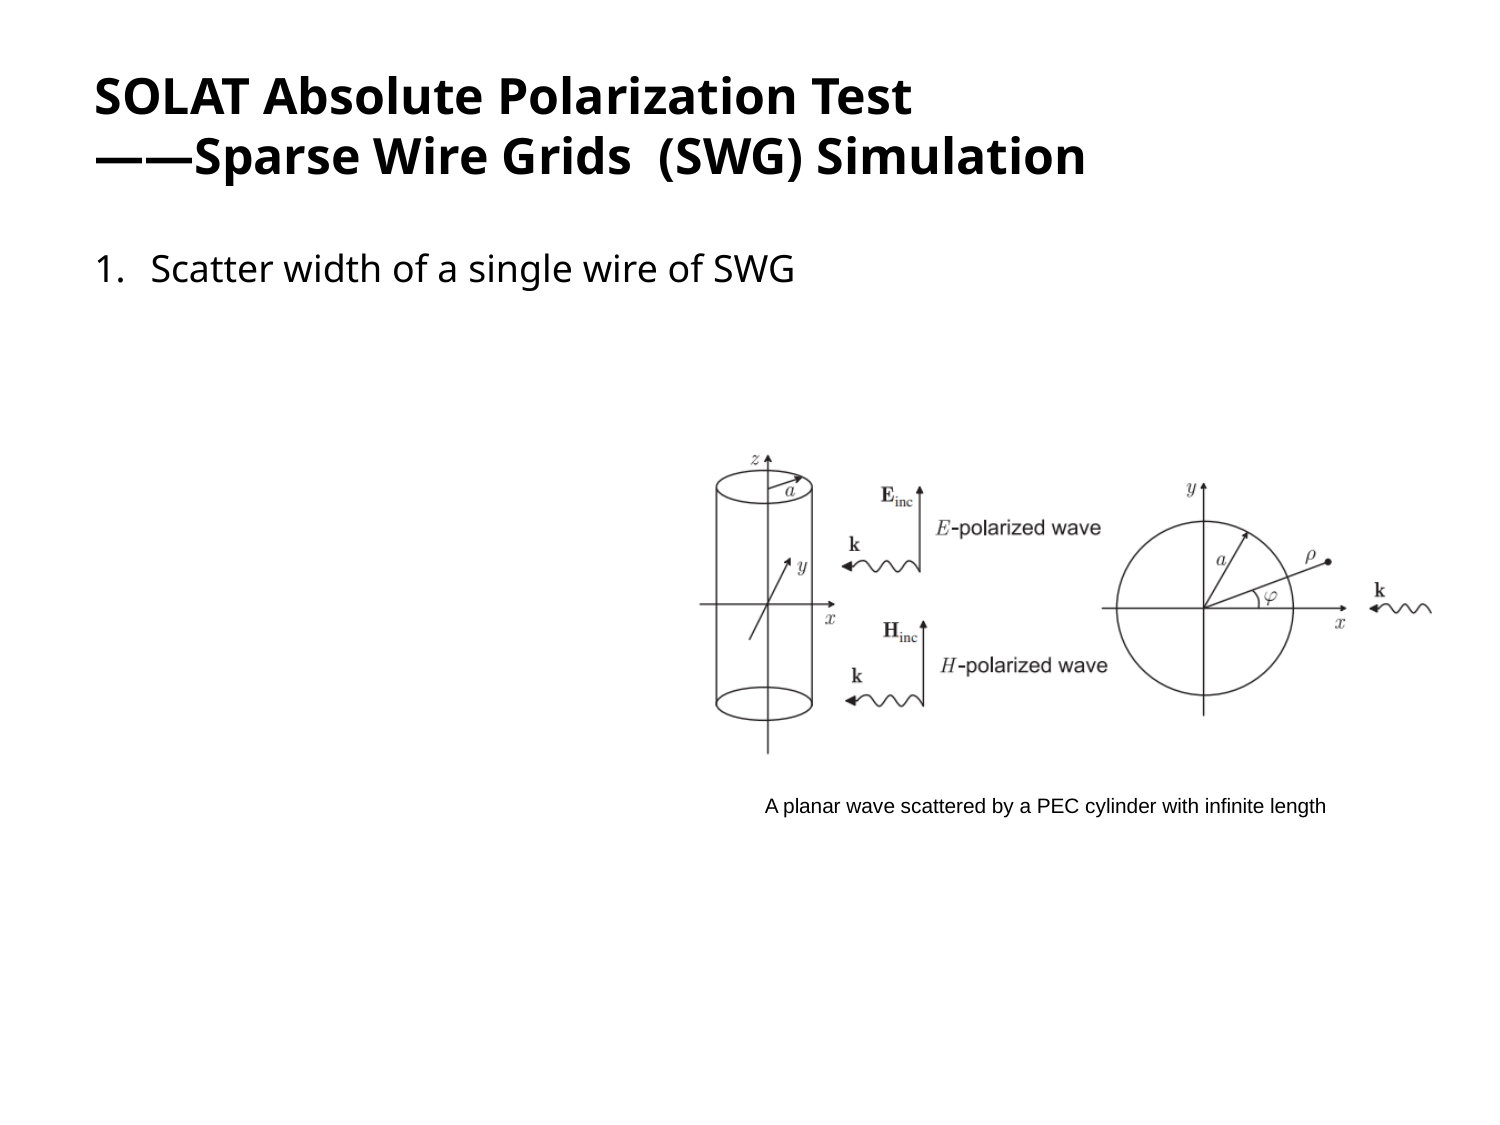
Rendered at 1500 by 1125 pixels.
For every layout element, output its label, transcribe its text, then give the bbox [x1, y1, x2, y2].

text_box A planar wave scattered by a PEC cylinder with infinite length [750, 786, 1351, 826]
picture [663, 412, 1463, 760]
text_box Scatter width of a single wire of SWG [79, 237, 1034, 298]
text_box SOLAT Absolute Polarization Test ——Sparse Wire Grids (SWG) Simulation [79, 57, 1421, 193]
